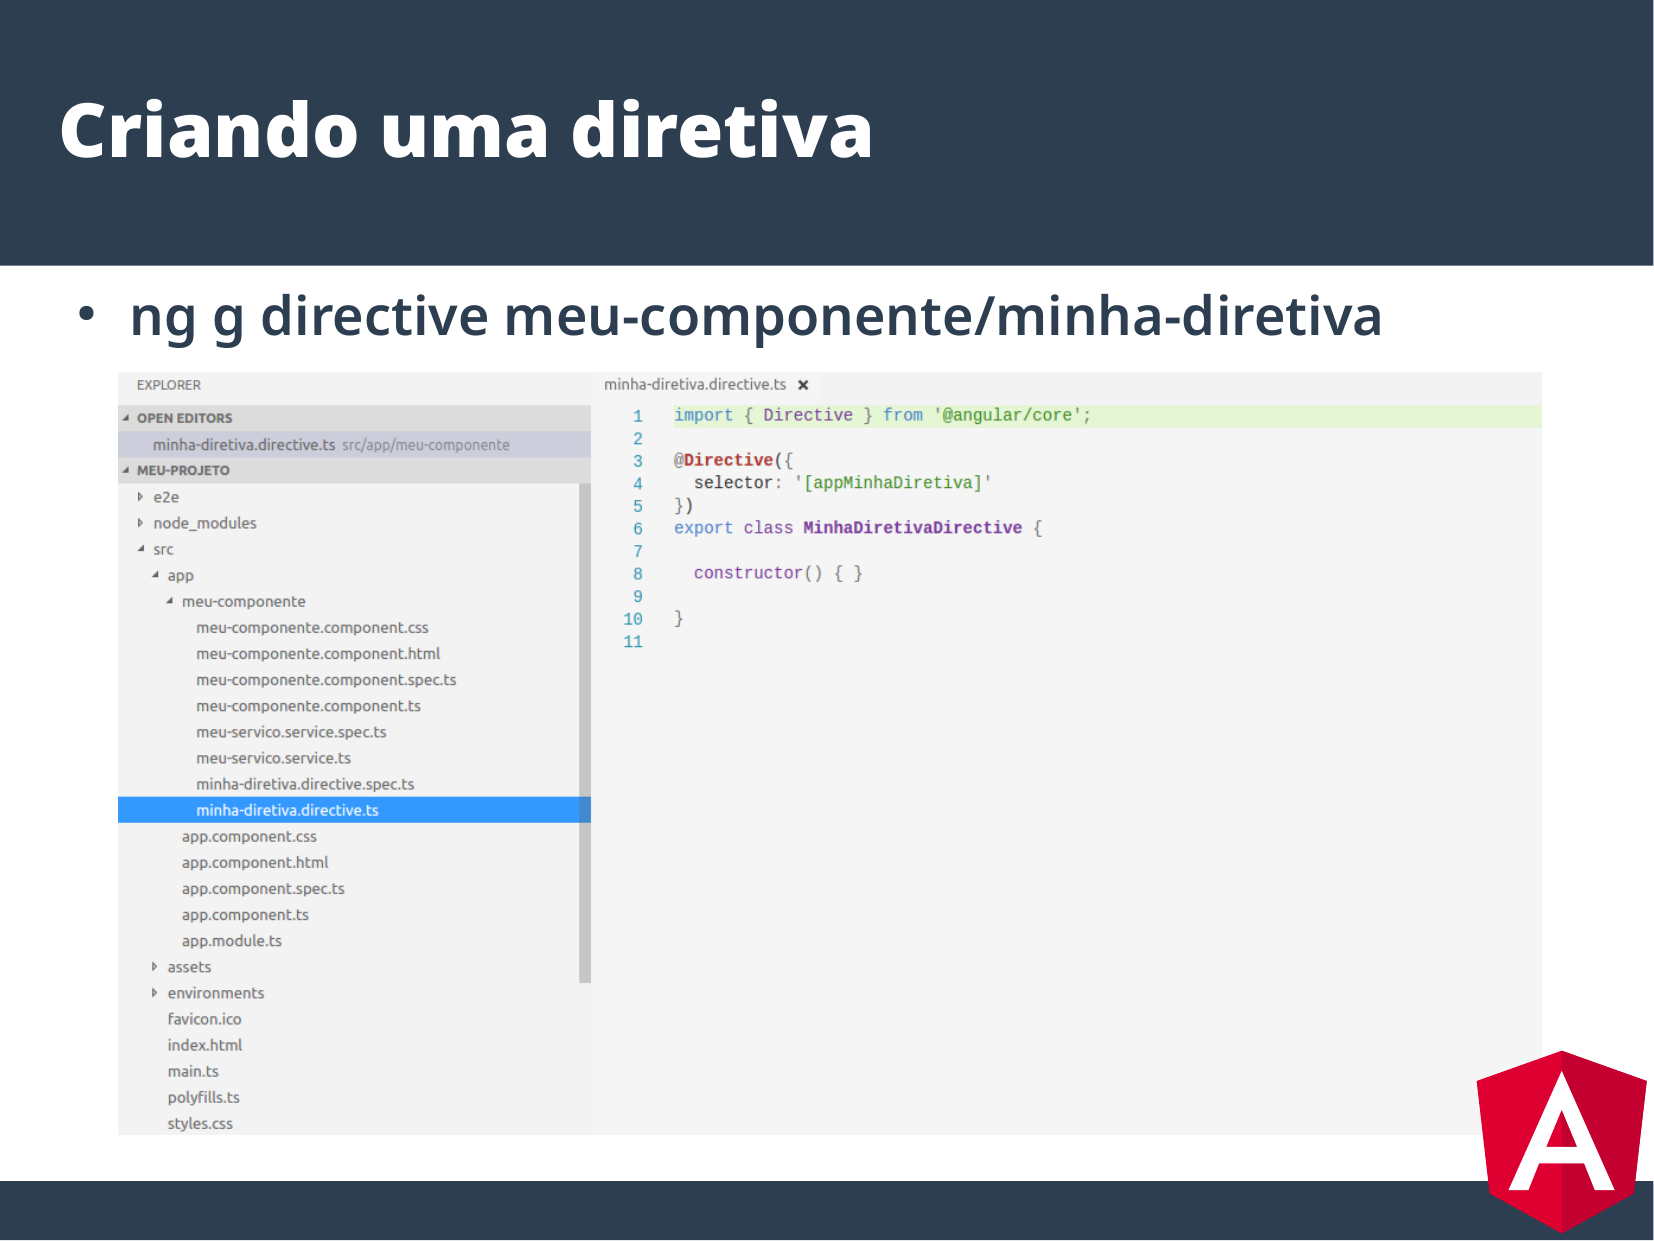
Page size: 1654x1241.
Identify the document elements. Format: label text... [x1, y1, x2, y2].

list ng g directive meu-componente/minha-diretiva [59, 277, 1595, 1028]
picture [118, 372, 1654, 1241]
title Criando uma diretiva [59, 49, 1595, 207]
